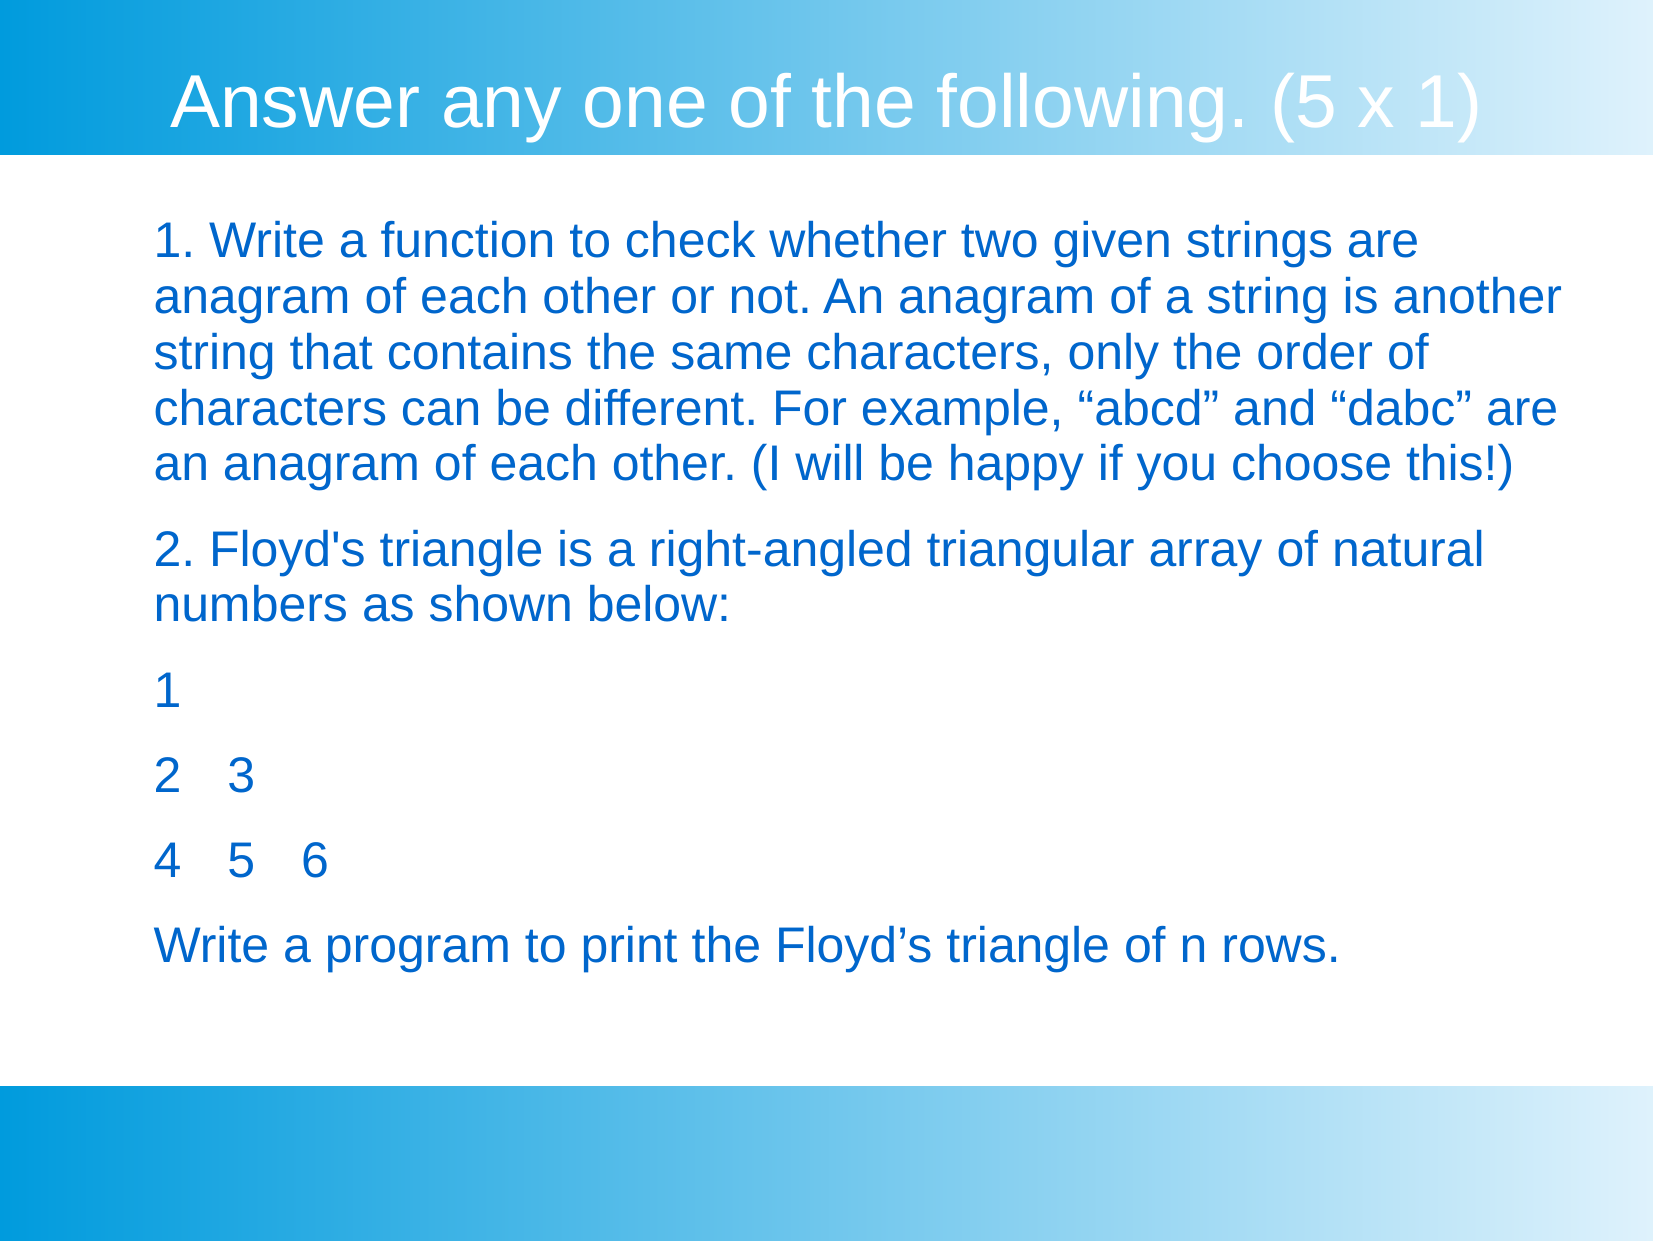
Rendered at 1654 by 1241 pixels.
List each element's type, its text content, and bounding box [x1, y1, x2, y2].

list 1. Write a function to check whether two given strings are anagram of each other or not. An anagram of a string is another string that contains the same characters, only the order of characters can be different. For example, “abcd” and “dabc” are an anagram of each other. (I will be happy if you choose this!) 2. Floyd's triangle is a right-angled triangular array of natural numbers as shown below: 1 2 3 4 5 6 Write a program to print the Floyd’s triangle of n rows. [82, 212, 1571, 1075]
title Answer any one of the following. (5 x 1) [82, 49, 1571, 155]
